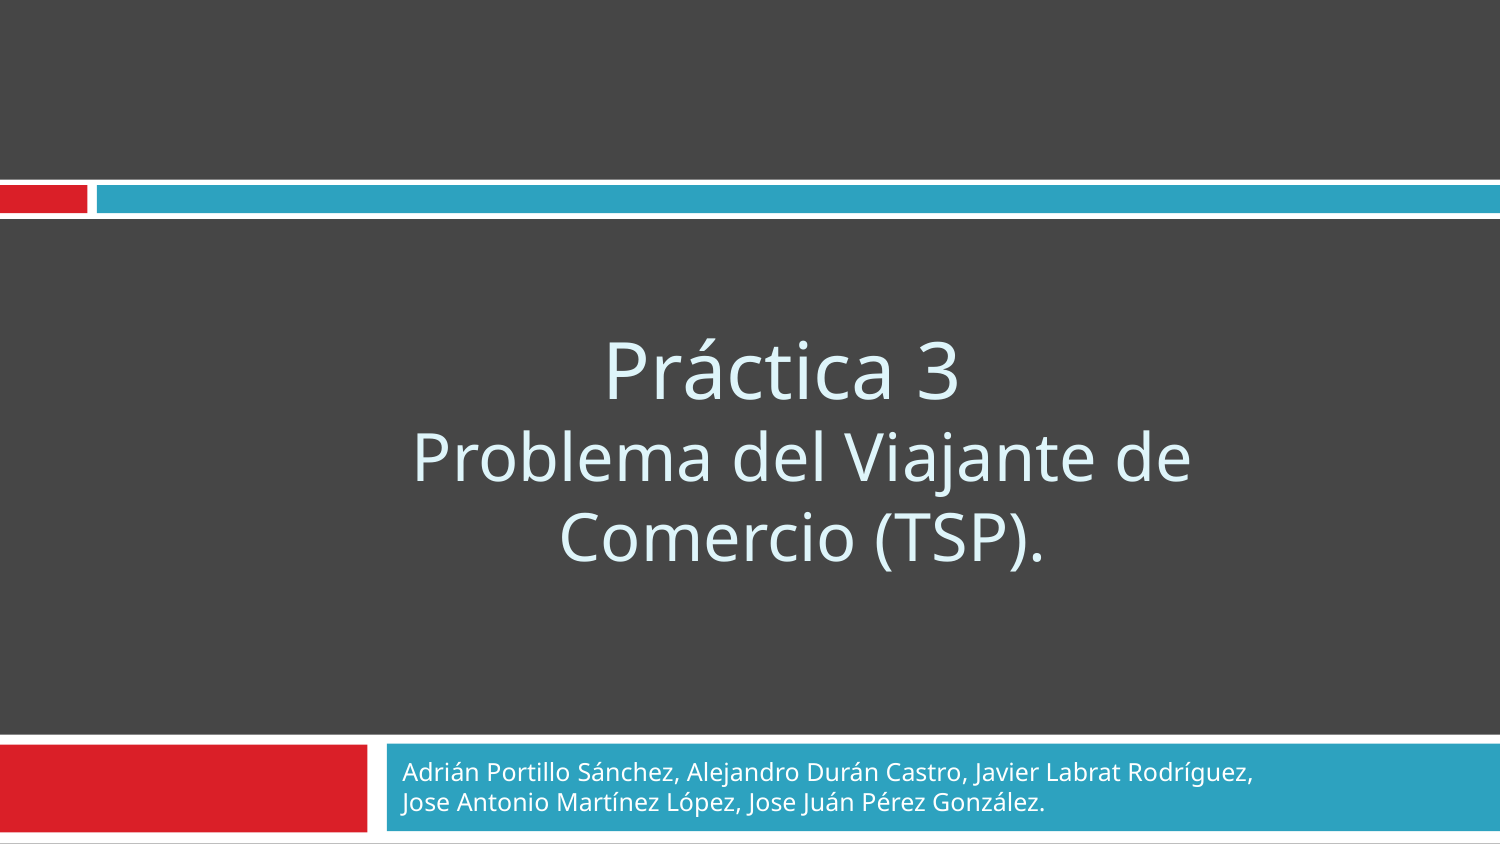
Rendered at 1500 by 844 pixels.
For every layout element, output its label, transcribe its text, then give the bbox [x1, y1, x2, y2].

text_box Práctica 3 Problema del Viajante de Comercio (TSP). [271, 247, 1334, 583]
text_box Adrián Portillo Sánchez, Alejandro Durán Castro, Javier Labrat Rodríguez, Jose Antonio Martínez López, Jose Juán Pérez González. [387, 744, 1457, 829]
